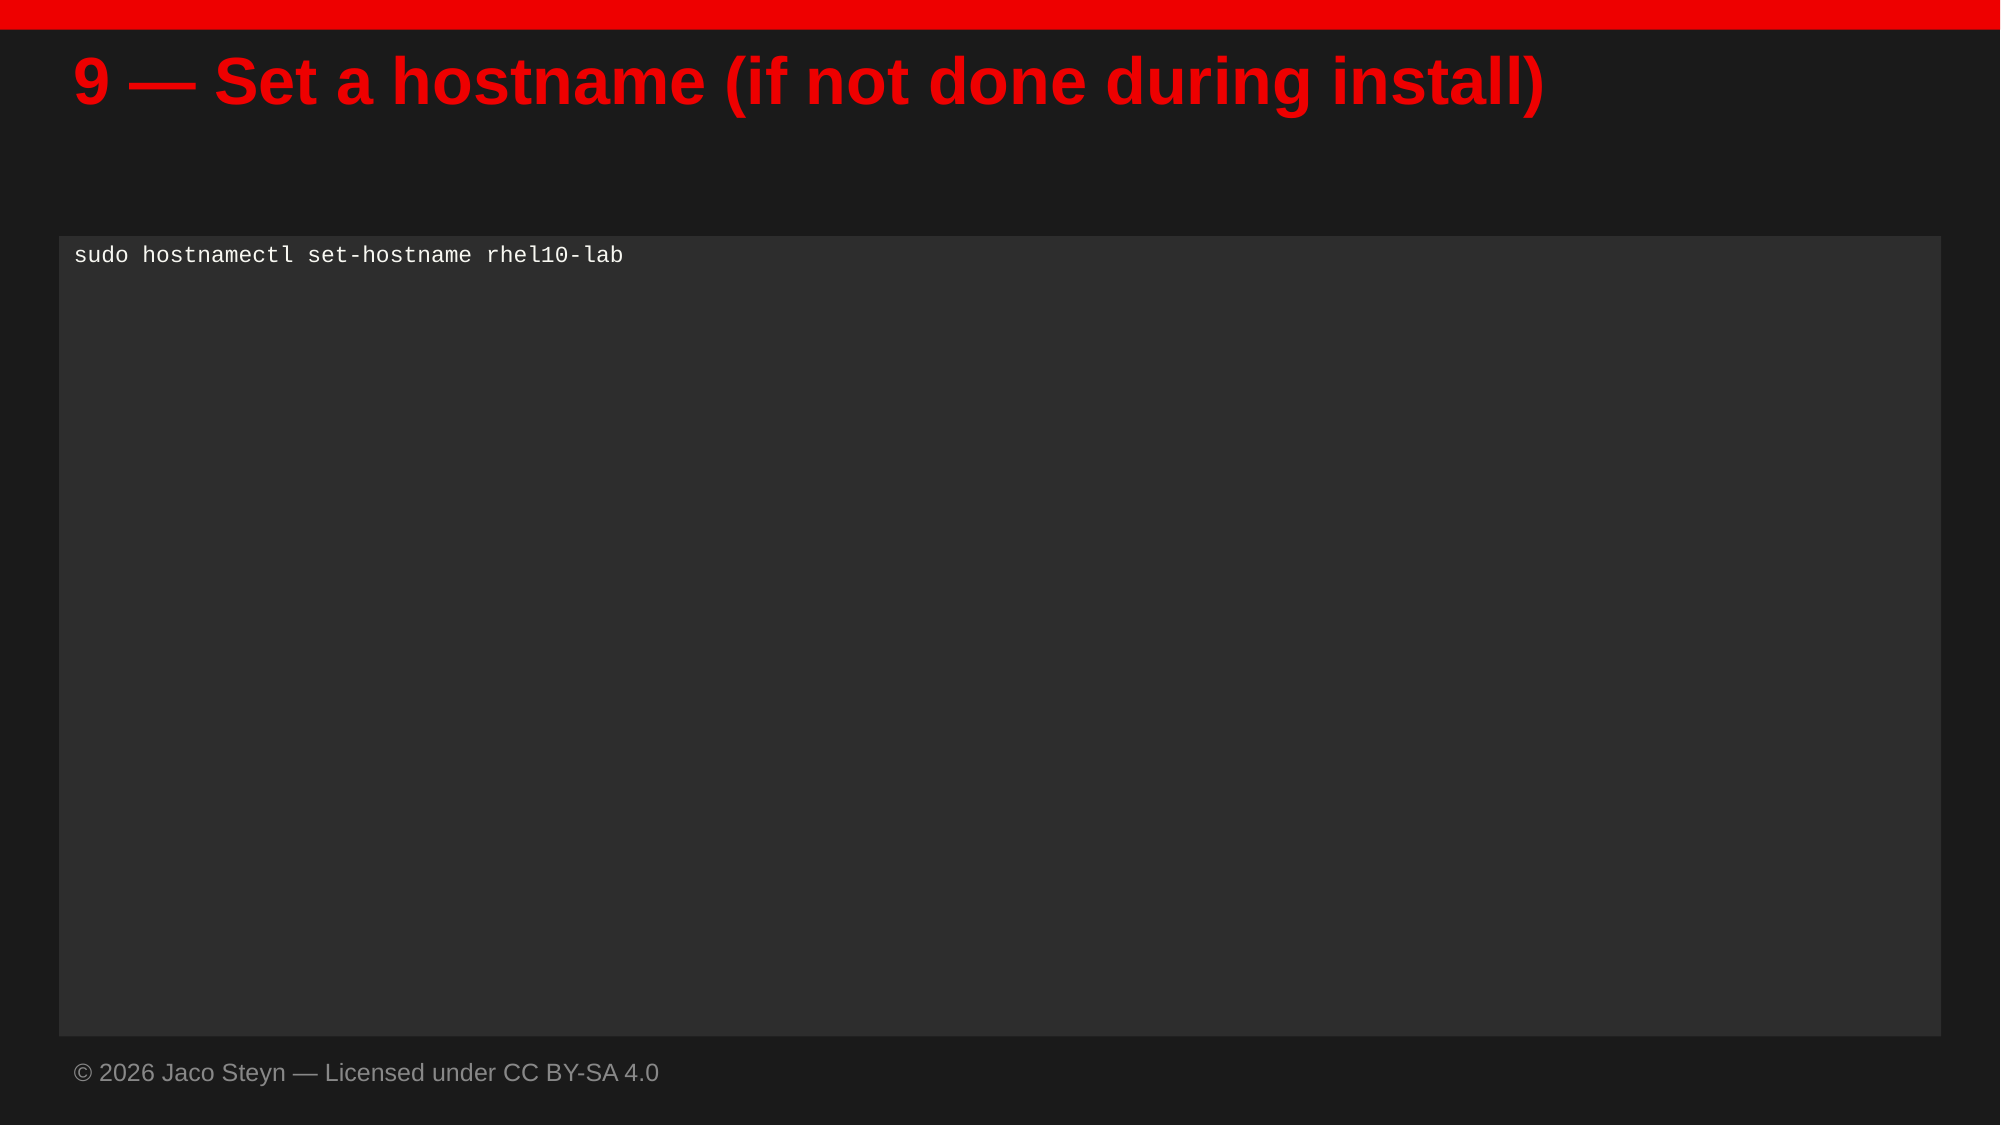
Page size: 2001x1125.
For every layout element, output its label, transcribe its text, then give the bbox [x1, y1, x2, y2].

text_box 9 — Set a hostname (if not done during install) [59, 36, 1942, 208]
text_box sudo hostnamectl set-hostname rhel10-lab [59, 236, 1942, 1037]
text_box [0, 0, 2001, 30]
text_box © 2026 Jaco Steyn — Licensed under CC BY-SA 4.0 [59, 1051, 1942, 1093]
